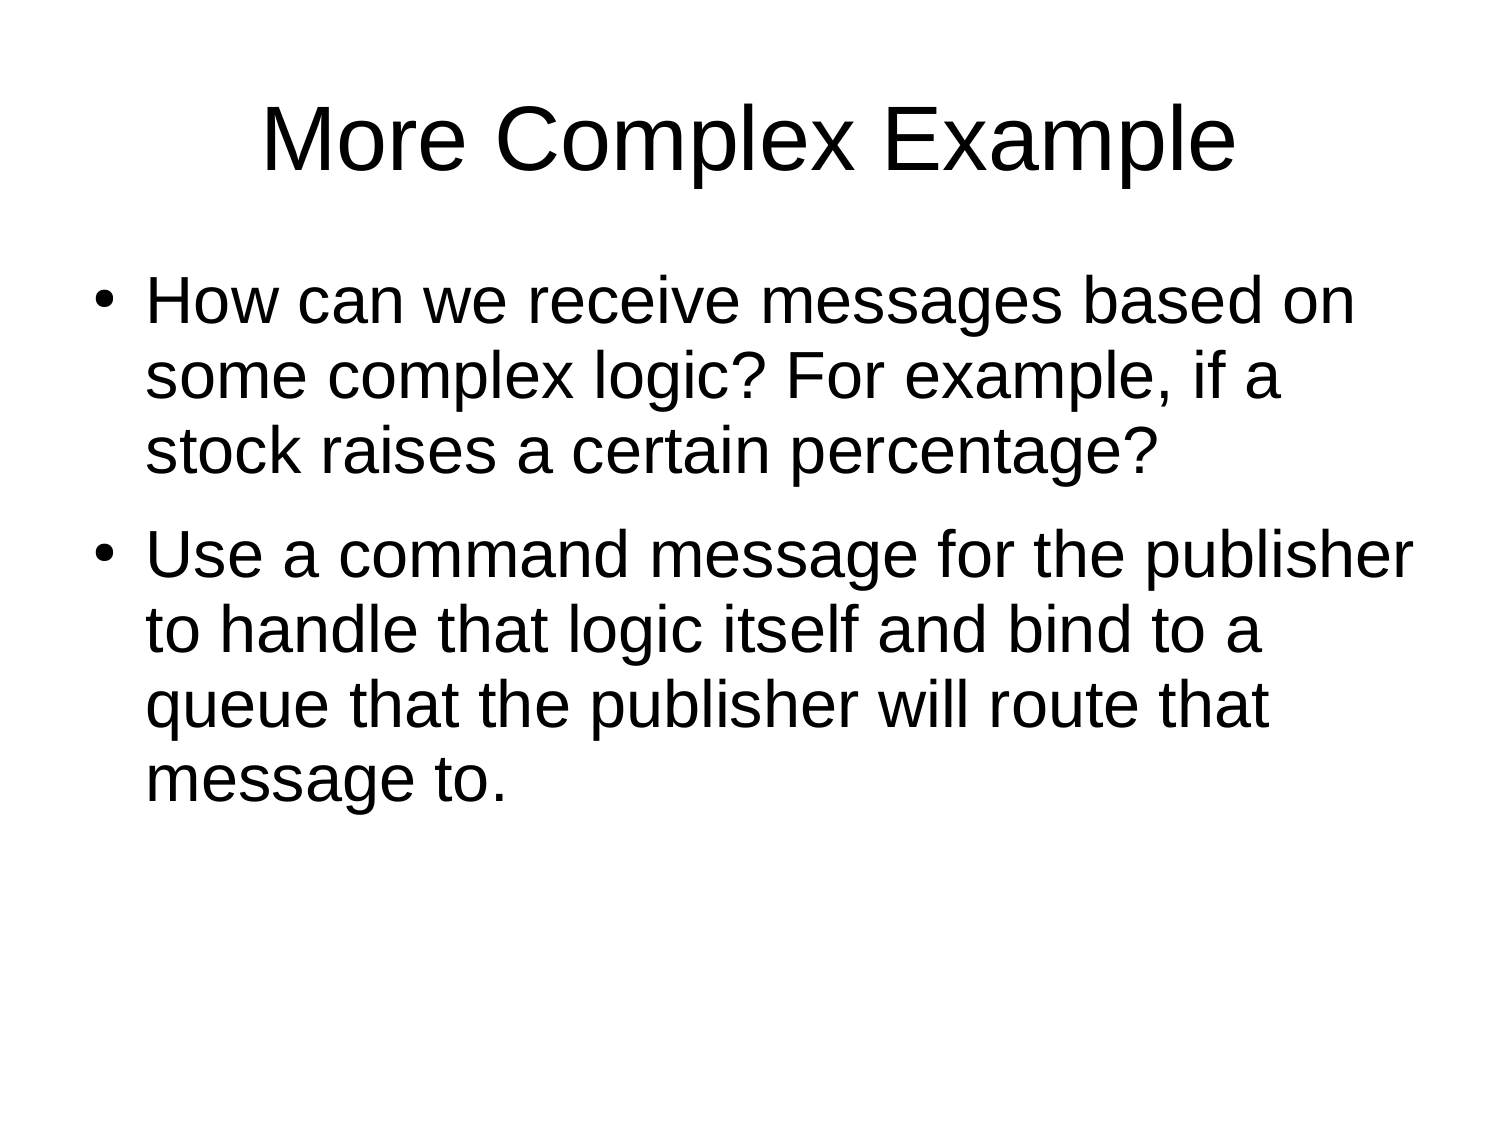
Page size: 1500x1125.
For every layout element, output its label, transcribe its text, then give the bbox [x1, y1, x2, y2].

list How can we receive messages based on some complex logic? For example, if a stock raises a certain percentage? Use a command message for the publisher to handle that logic itself and bind to a queue that the publisher will route that message to. [75, 263, 1425, 1006]
title More Complex Example [75, 52, 1425, 226]
